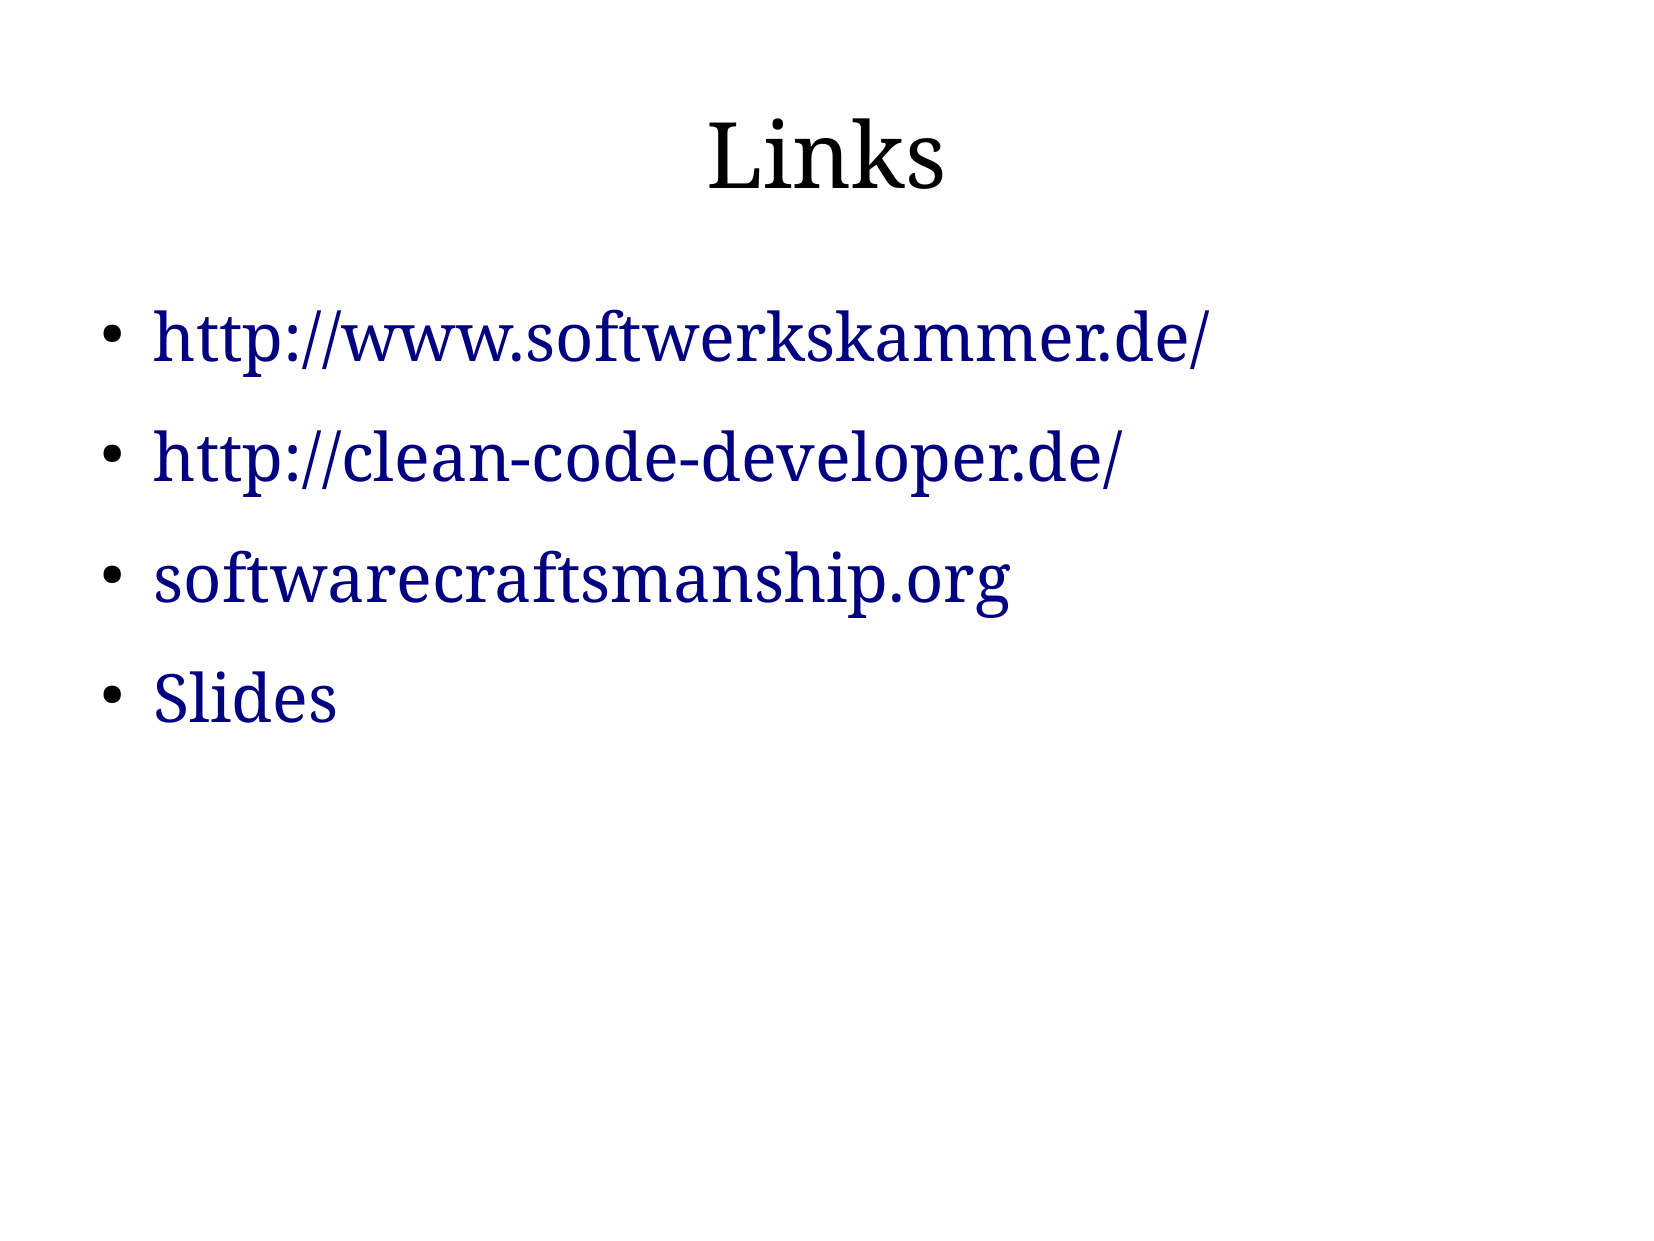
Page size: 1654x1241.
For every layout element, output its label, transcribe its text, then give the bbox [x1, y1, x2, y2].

list http://www.softwerkskammer.de/ http://clean-code-developer.de/ softwarecraftsmanship.org Slides [82, 290, 1571, 1090]
title Links [82, 56, 1571, 250]
